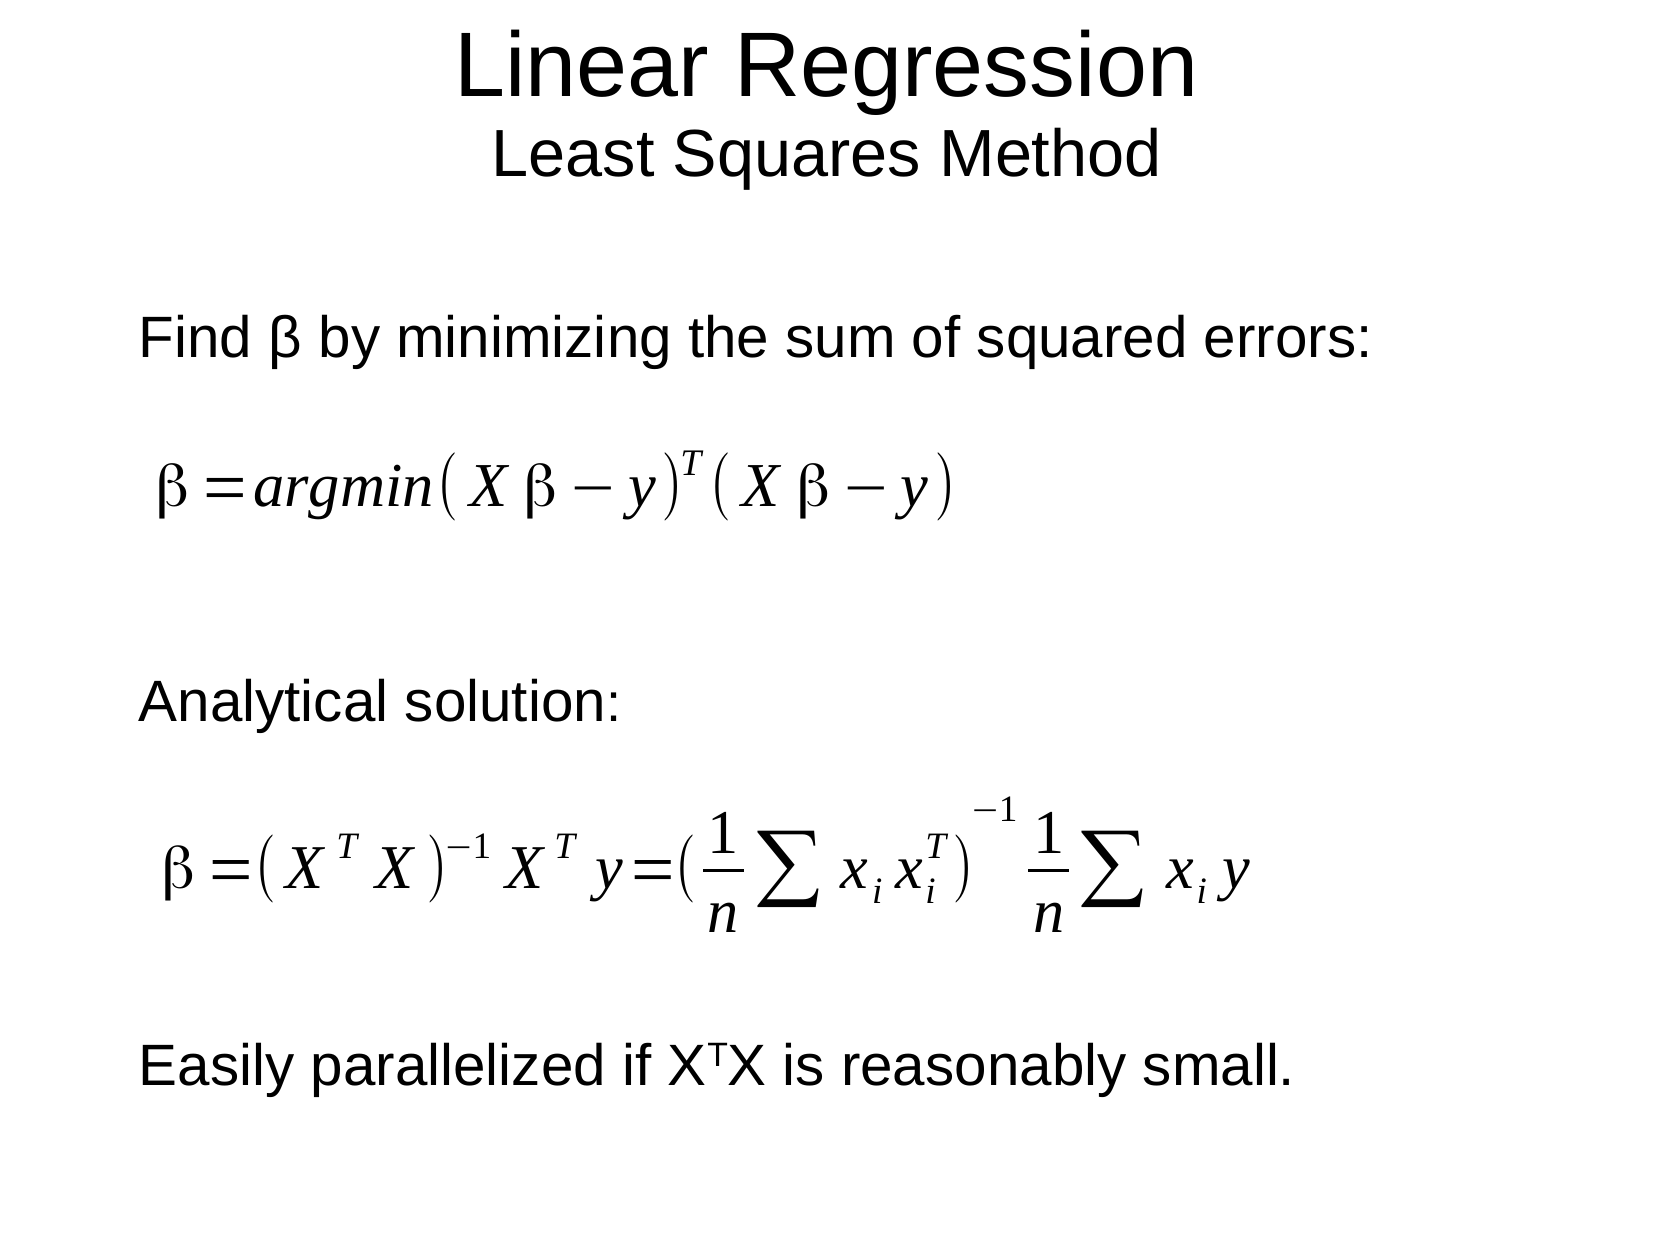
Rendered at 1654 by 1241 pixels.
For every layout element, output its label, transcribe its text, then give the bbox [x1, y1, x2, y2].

list Find β by minimizing the sum of squared errors: Analytical solution: Easily parallelized if XTX is reasonably small. [68, 304, 1557, 1124]
title Linear Regression Least Squares Method [82, 13, 1571, 293]
chart [150, 442, 961, 526]
chart [156, 789, 1261, 946]
